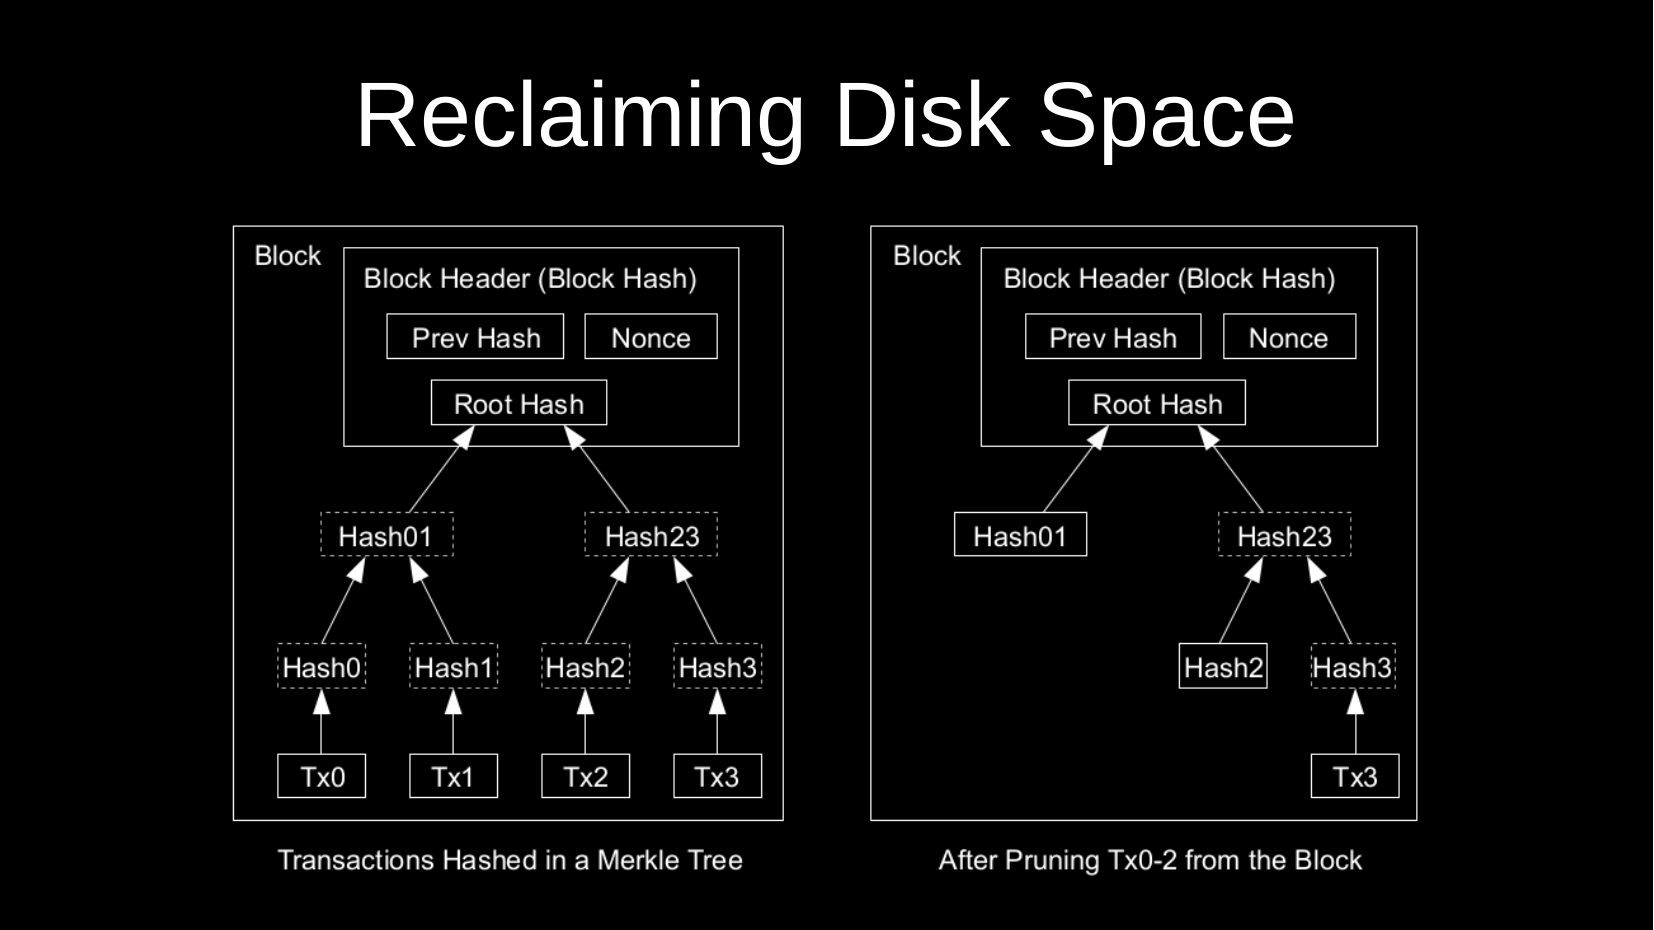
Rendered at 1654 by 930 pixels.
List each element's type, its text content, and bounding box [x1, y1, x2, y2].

title Reclaiming Disk Space [82, 37, 1571, 193]
picture [205, 204, 1443, 895]
